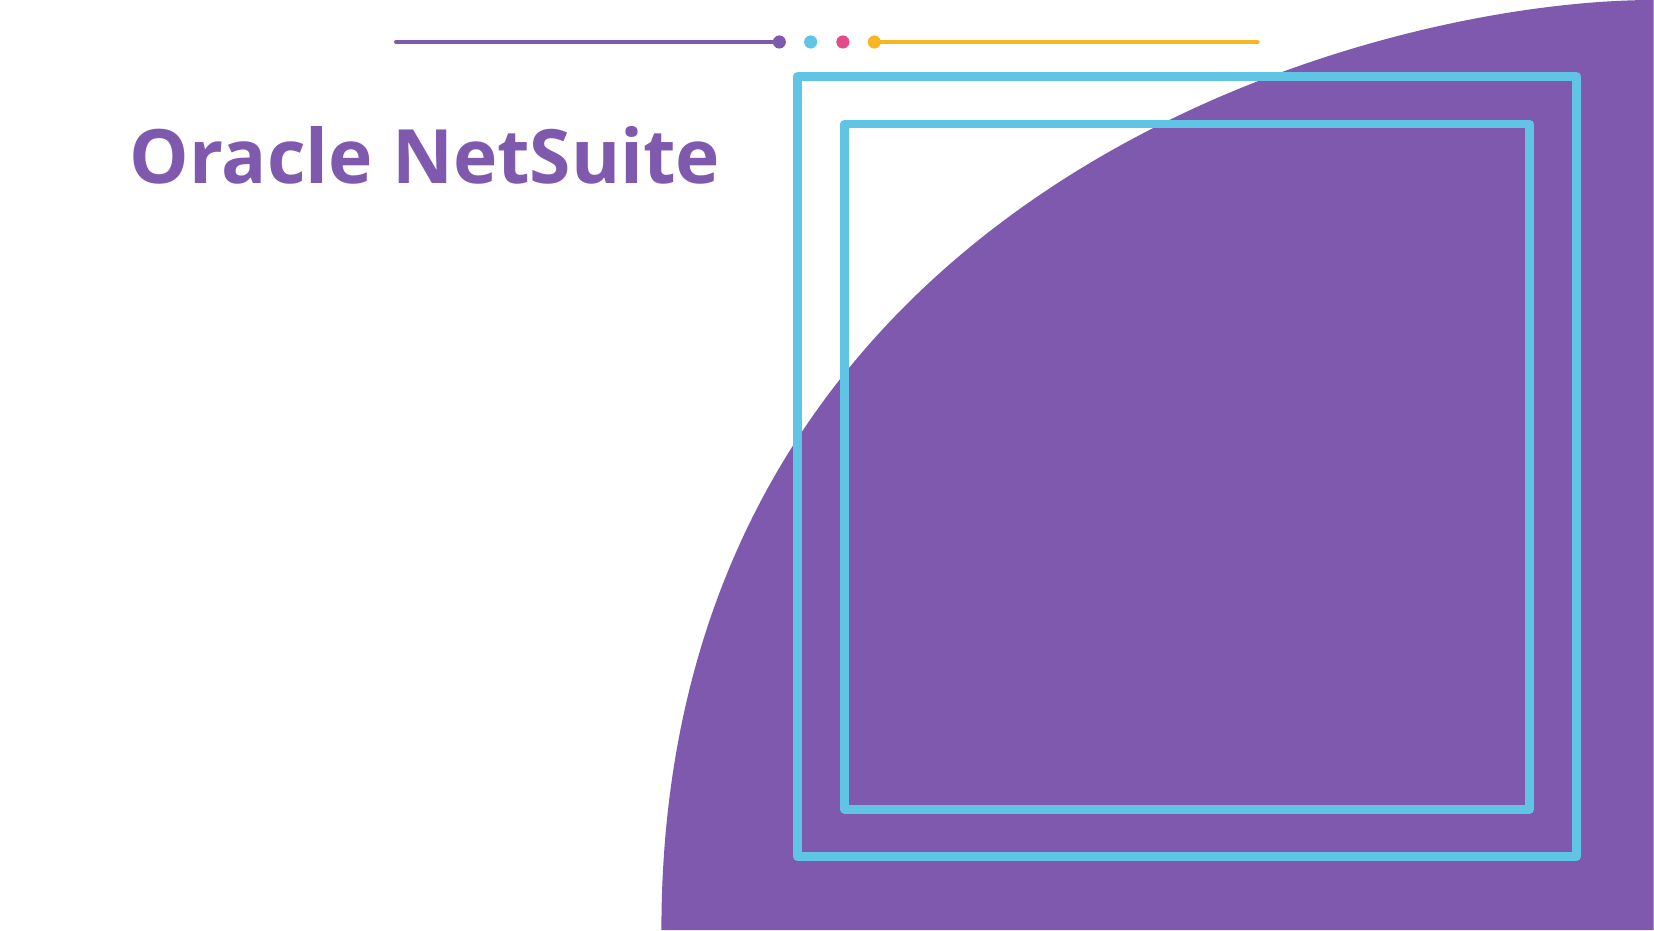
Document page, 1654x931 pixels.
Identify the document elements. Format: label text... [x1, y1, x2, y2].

title Oracle NetSuite [82, 76, 768, 233]
